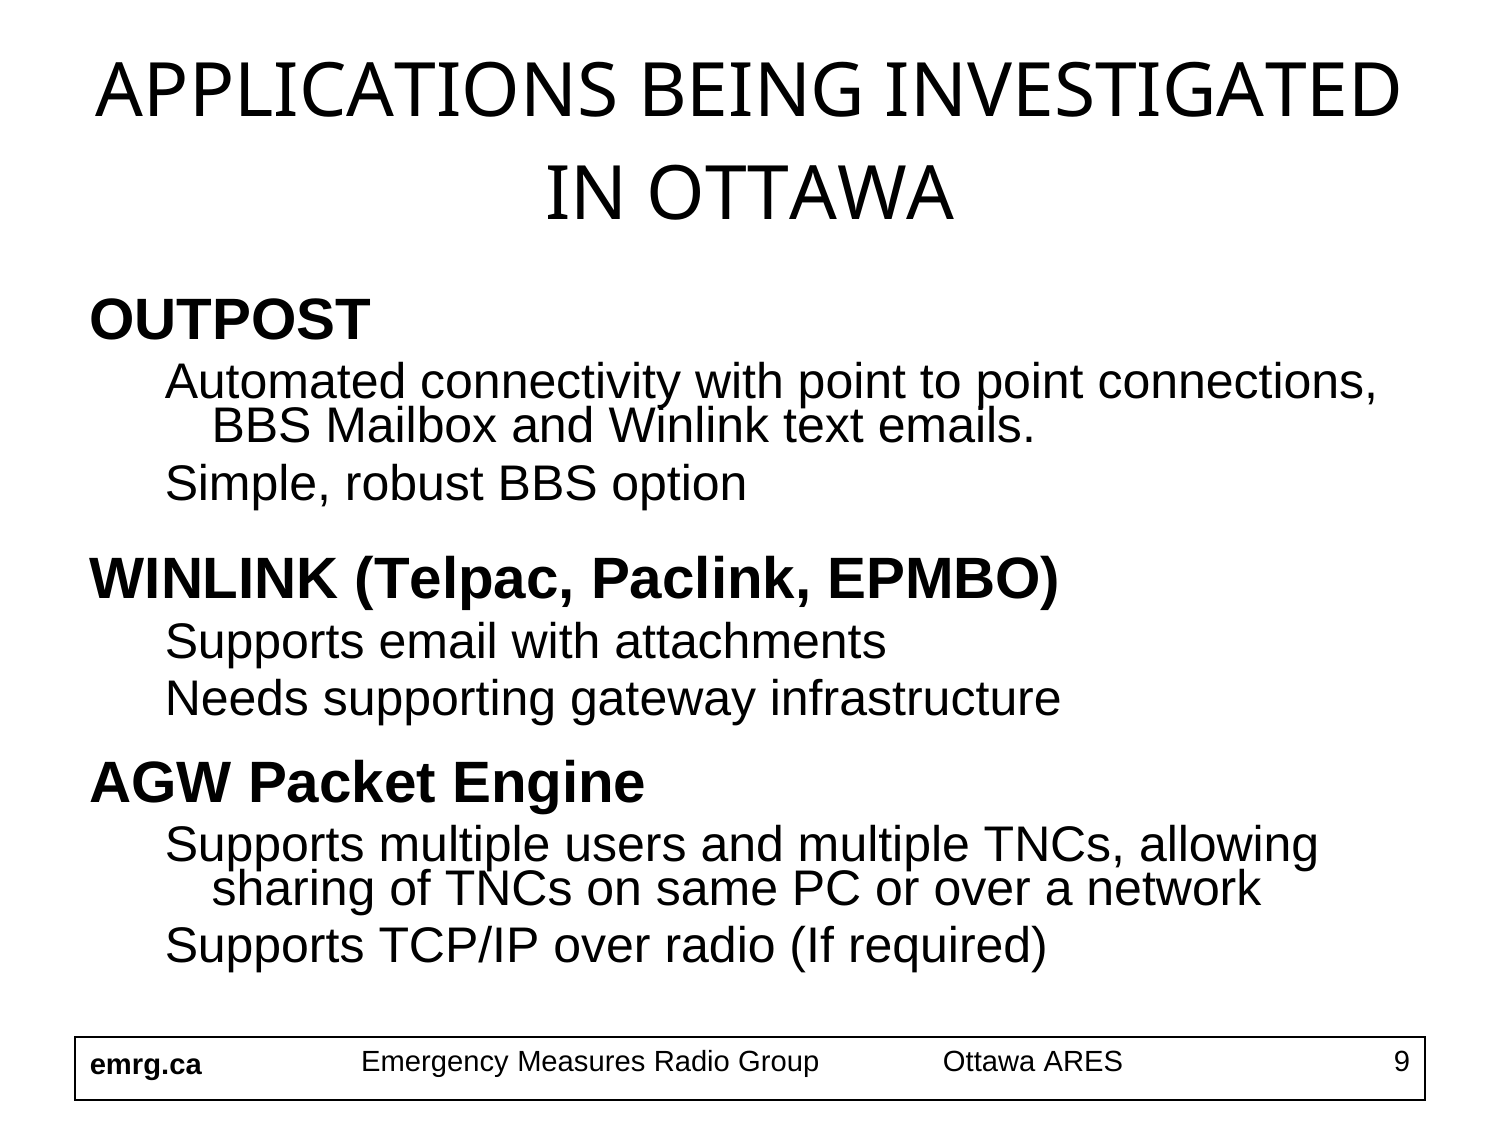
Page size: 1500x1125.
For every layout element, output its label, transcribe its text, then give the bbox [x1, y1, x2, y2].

title APPLICATIONS BEING INVESTIGATED IN OTTAWA [75, 41, 1426, 237]
list OUTPOST Automated connectivity with point to point connections, BBS Mailbox and Winlink text emails. Simple, robust BBS option WINLINK (Telpac, Paclink, EPMBO) Supports email with attachments Needs supporting gateway infrastructure AGW Packet Engine Supports multiple users and multiple TNCs, allowing sharing of TNCs on same PC or over a network Supports TCP/IP over radio (If required) [75, 290, 1426, 1032]
